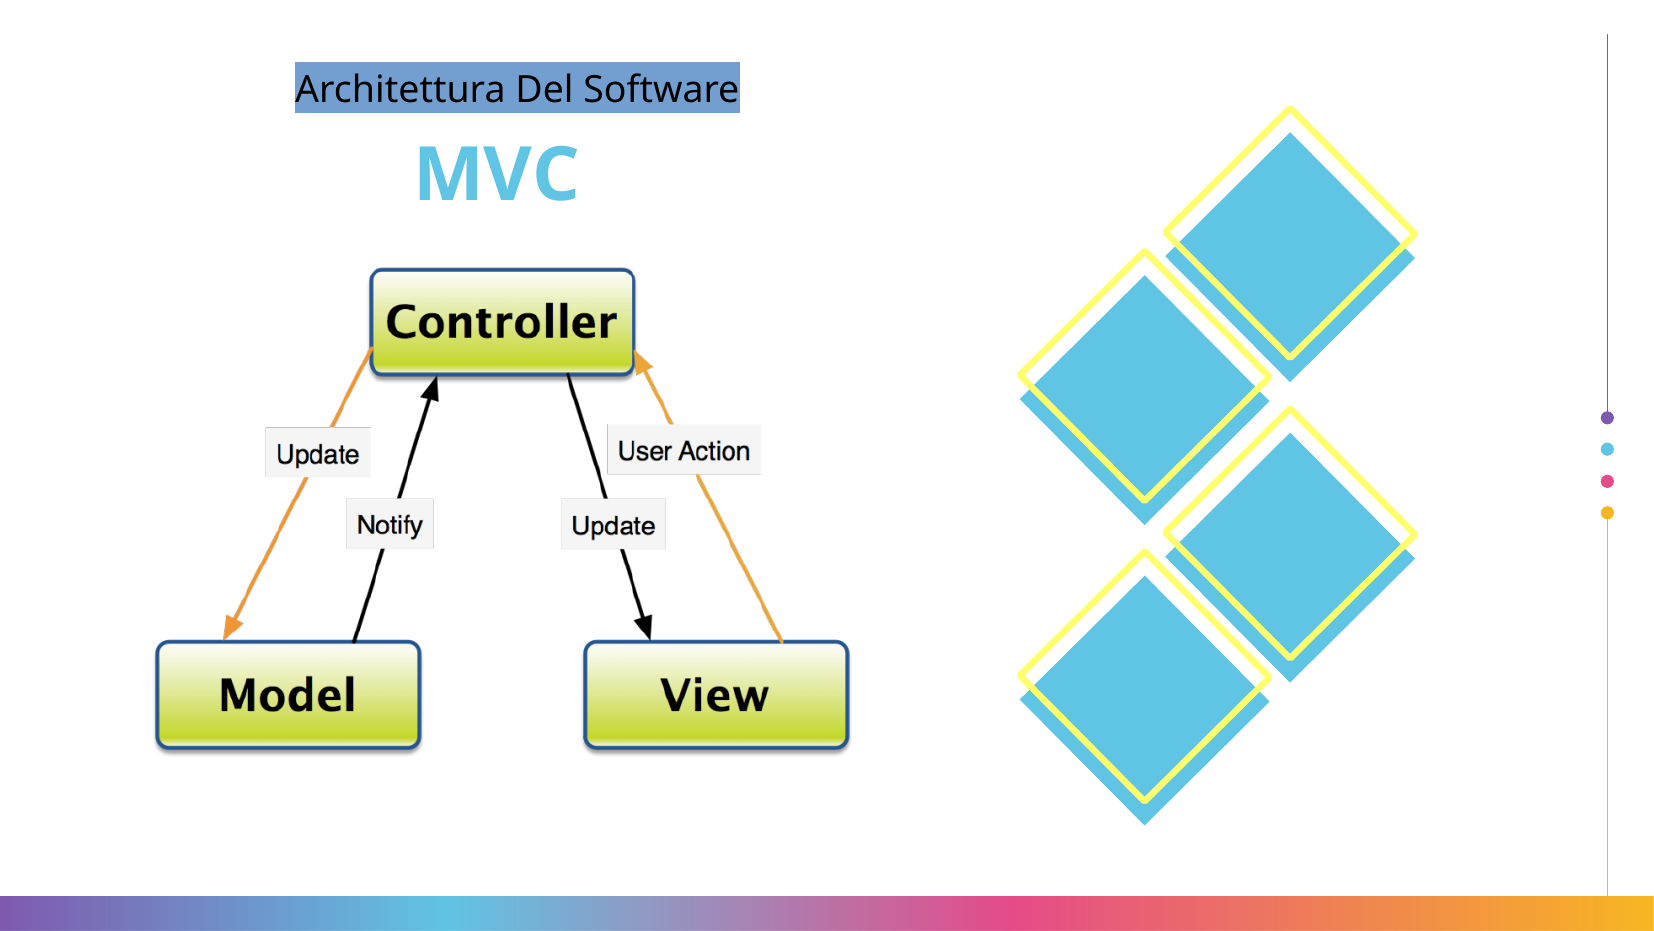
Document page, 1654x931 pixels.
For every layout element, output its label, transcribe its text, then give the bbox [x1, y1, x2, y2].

picture [118, 232, 890, 798]
title MVC [413, 176, 768, 225]
title Architettura Del Software [295, 0, 782, 176]
picture [0, 896, 1654, 931]
